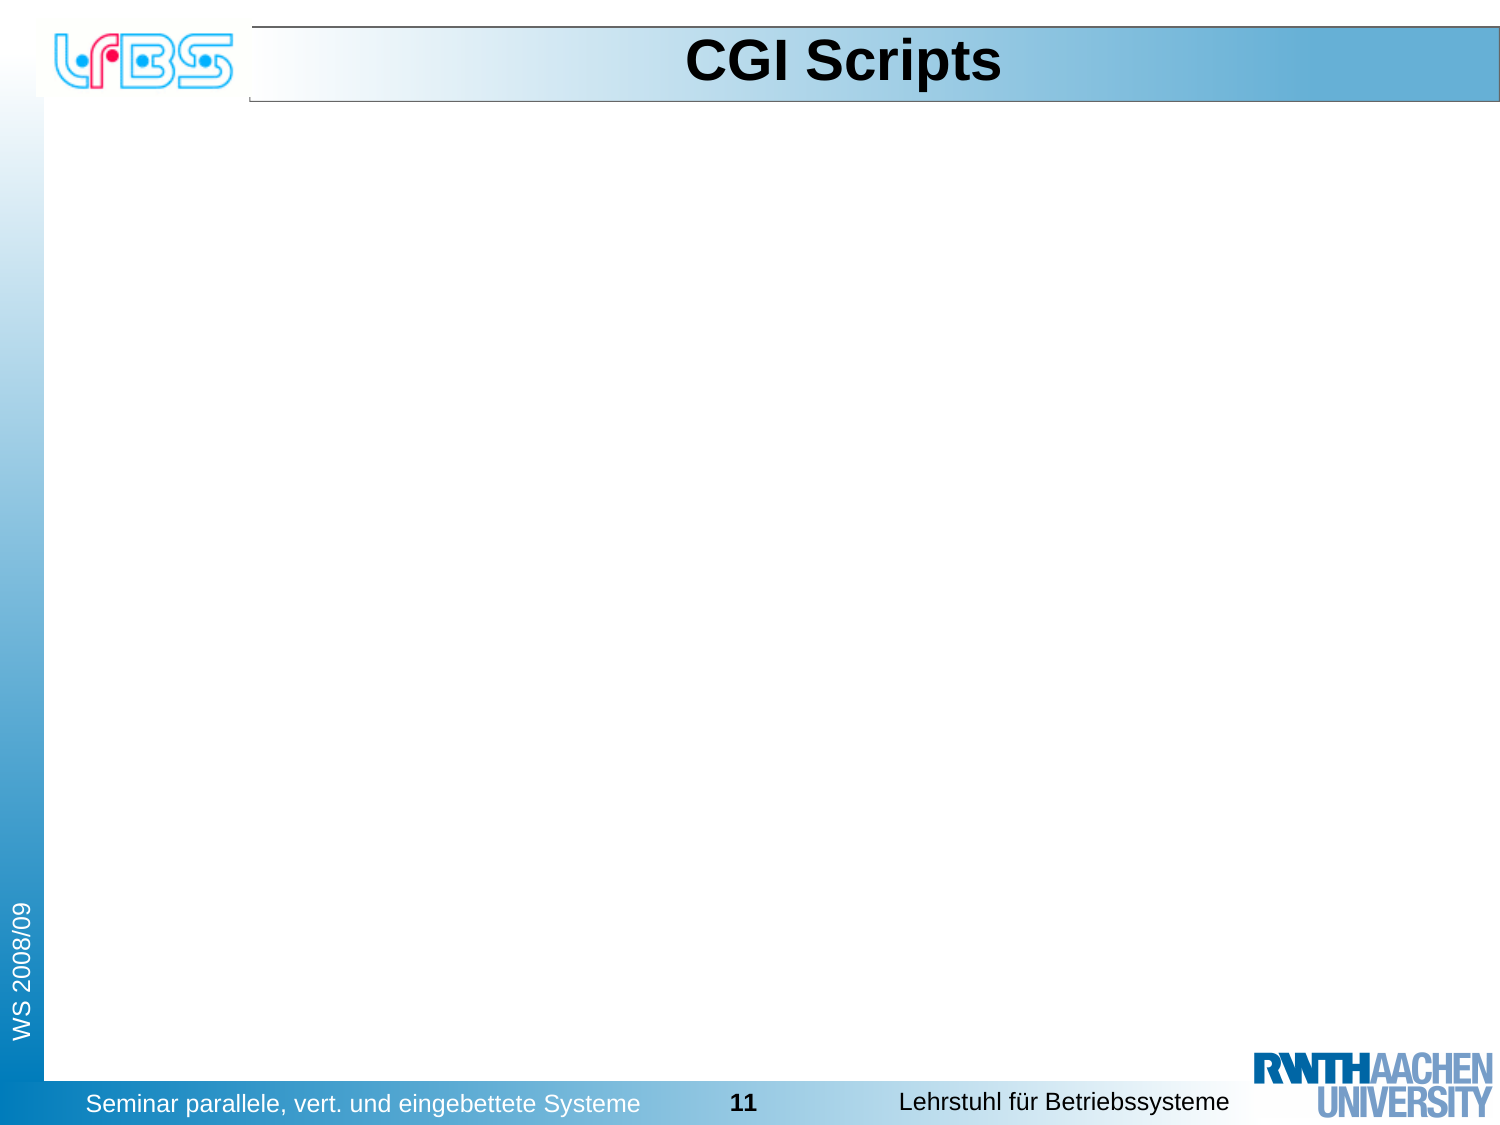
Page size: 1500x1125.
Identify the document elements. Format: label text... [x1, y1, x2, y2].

picture [1254, 1052, 1493, 1118]
title CGI Scripts [242, 0, 1447, 139]
picture [36, 18, 242, 97]
